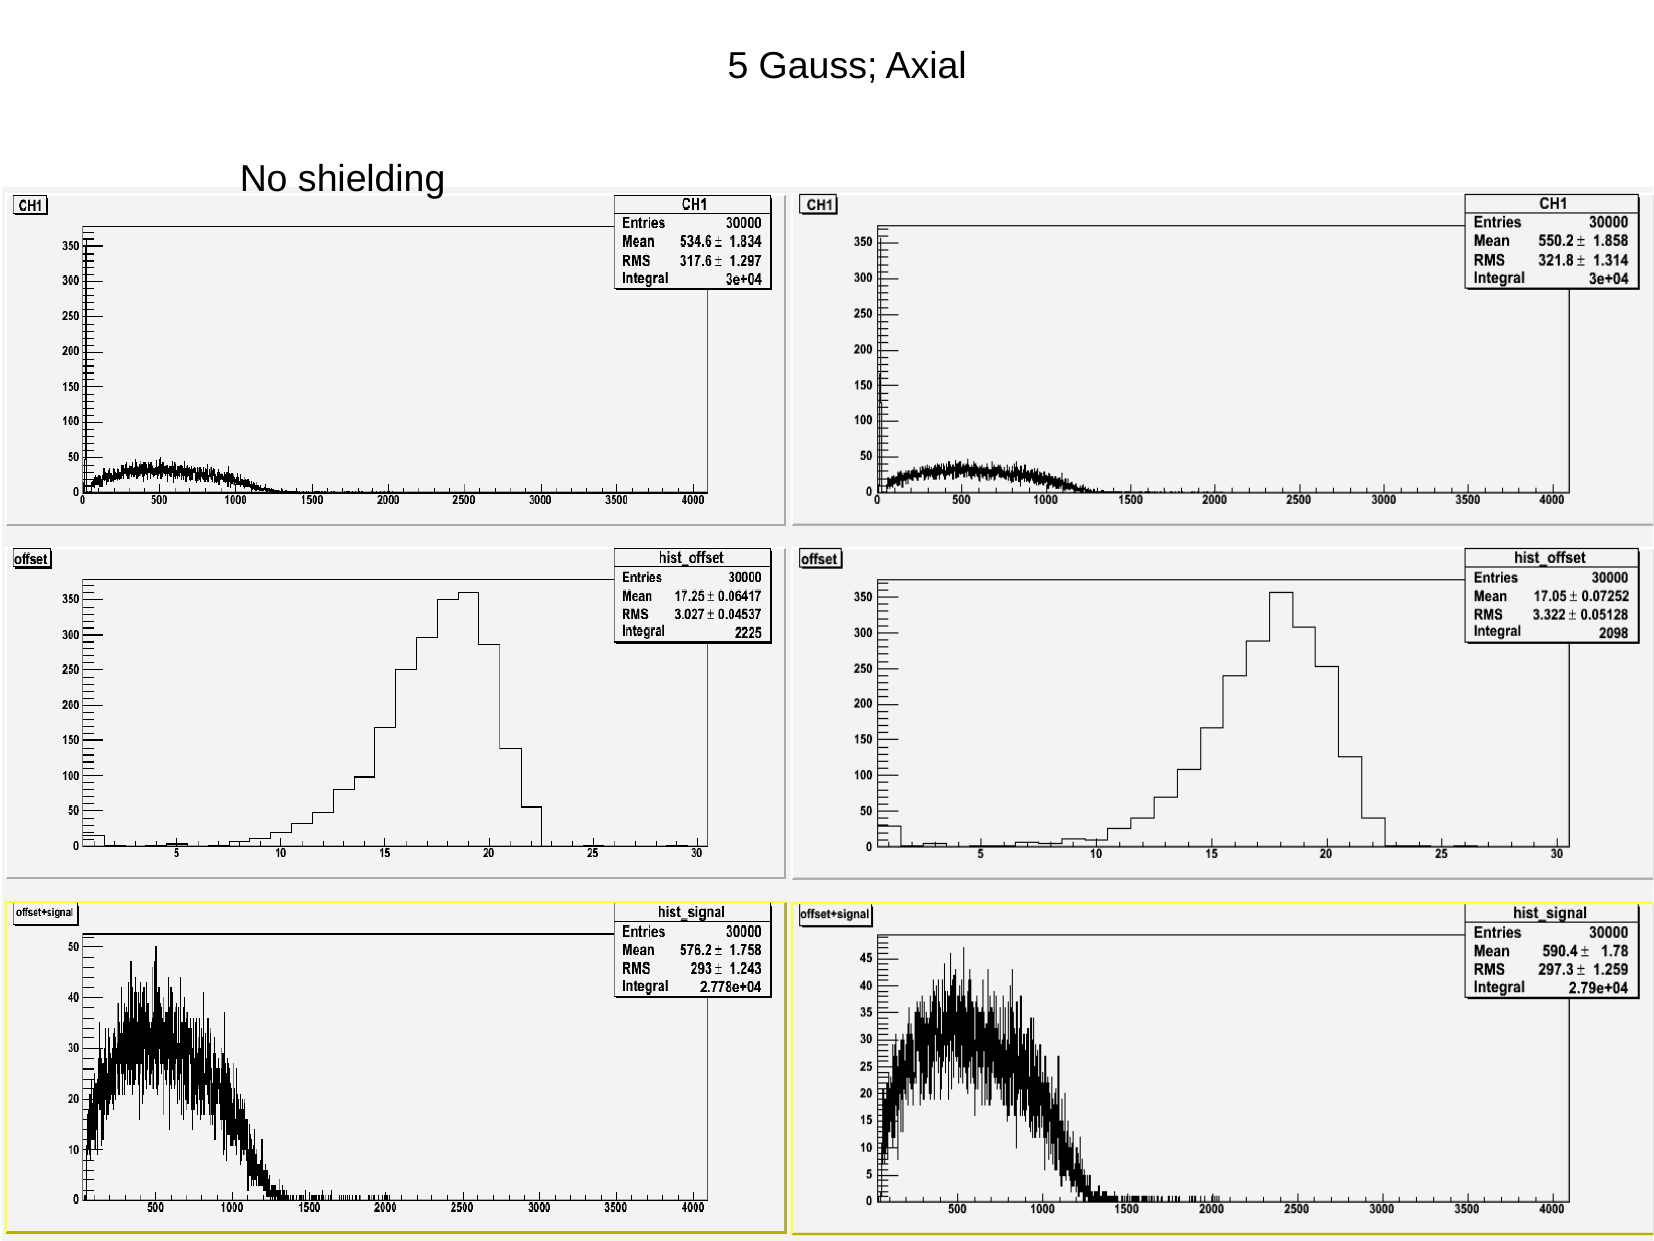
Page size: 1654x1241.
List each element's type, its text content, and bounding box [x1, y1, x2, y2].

text_box No shielding [225, 150, 563, 207]
picture [2, 187, 1654, 1241]
text_box 5 Gauss; Axial [712, 37, 1051, 95]
